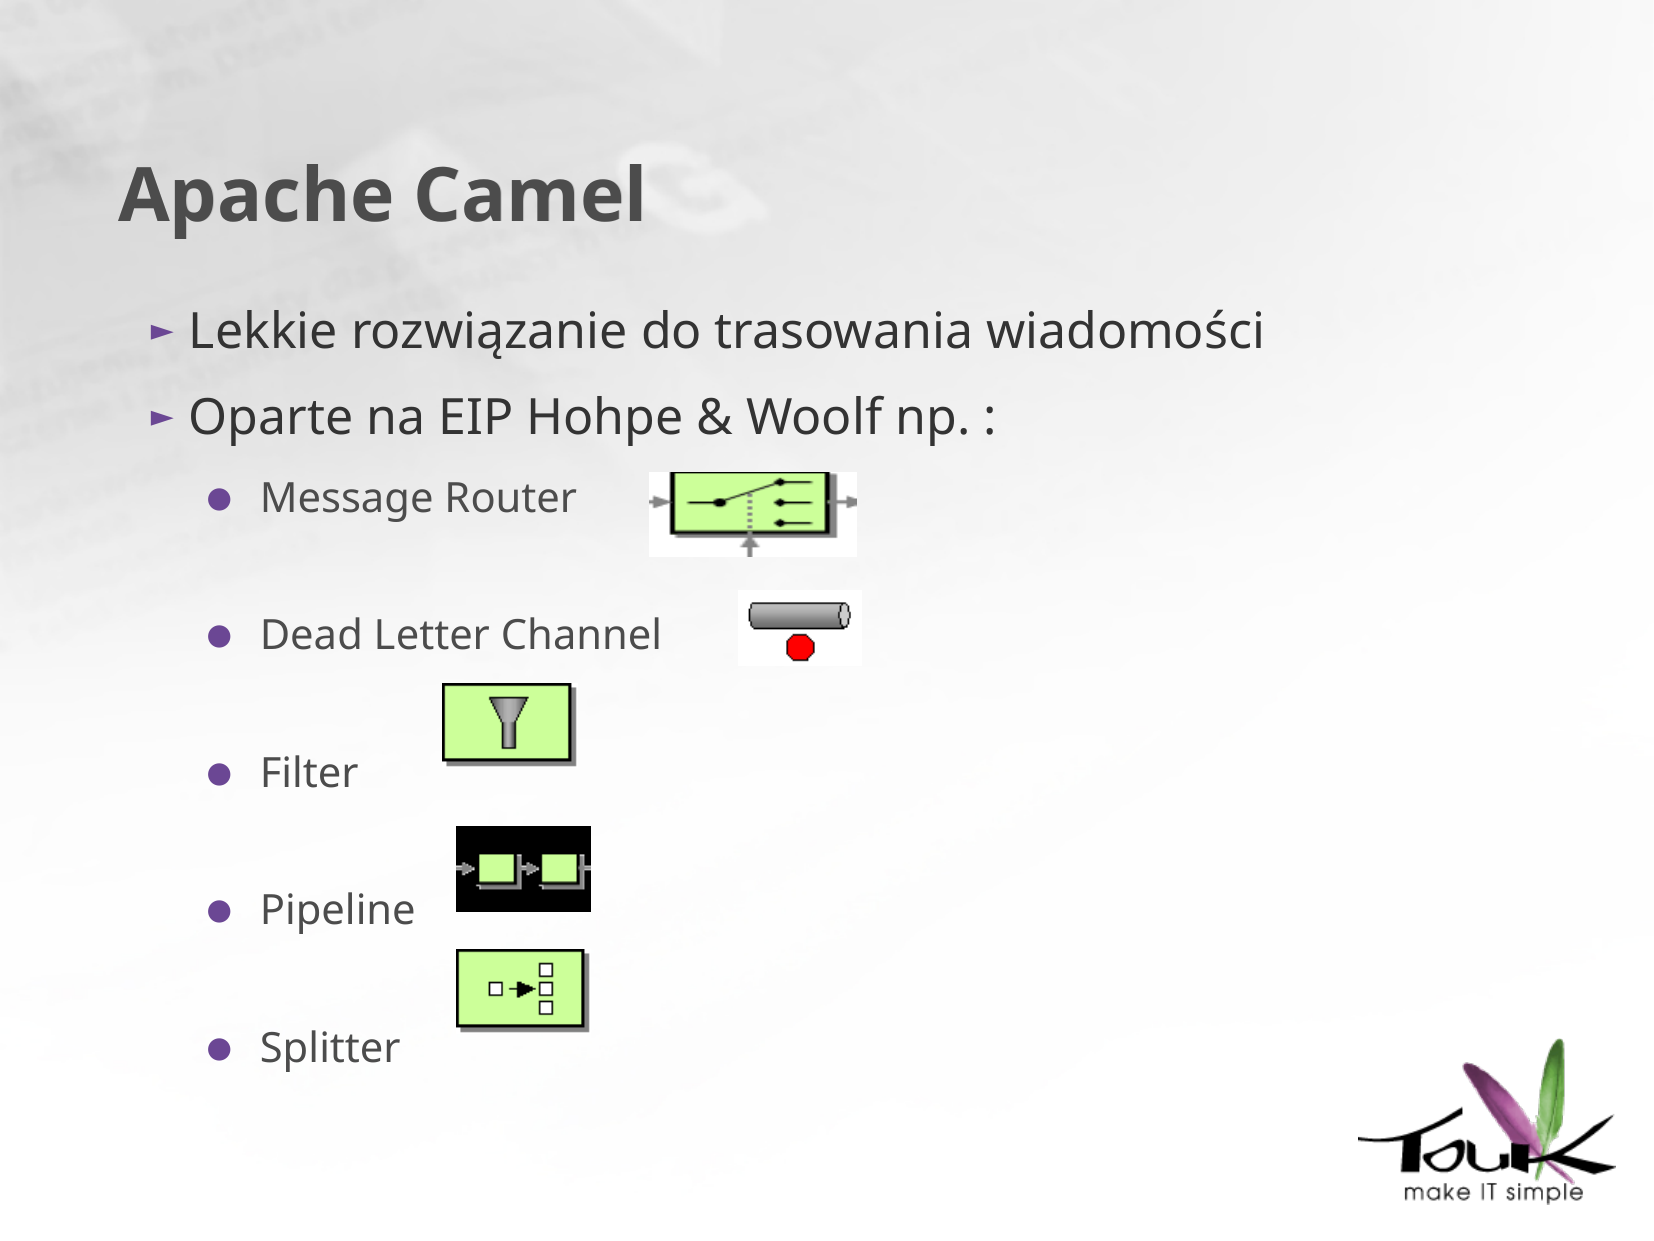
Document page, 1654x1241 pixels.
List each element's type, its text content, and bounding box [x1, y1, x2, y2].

picture [0, 0, 1654, 1241]
list Lekkie rozwiązanie do trasowania wiadomości Oparte na EIP Hohpe & Woolf np. : Message Router Dead Letter Channel Filter Pipeline Splitter [118, 295, 1536, 1164]
title Apache Camel [118, 125, 1536, 259]
